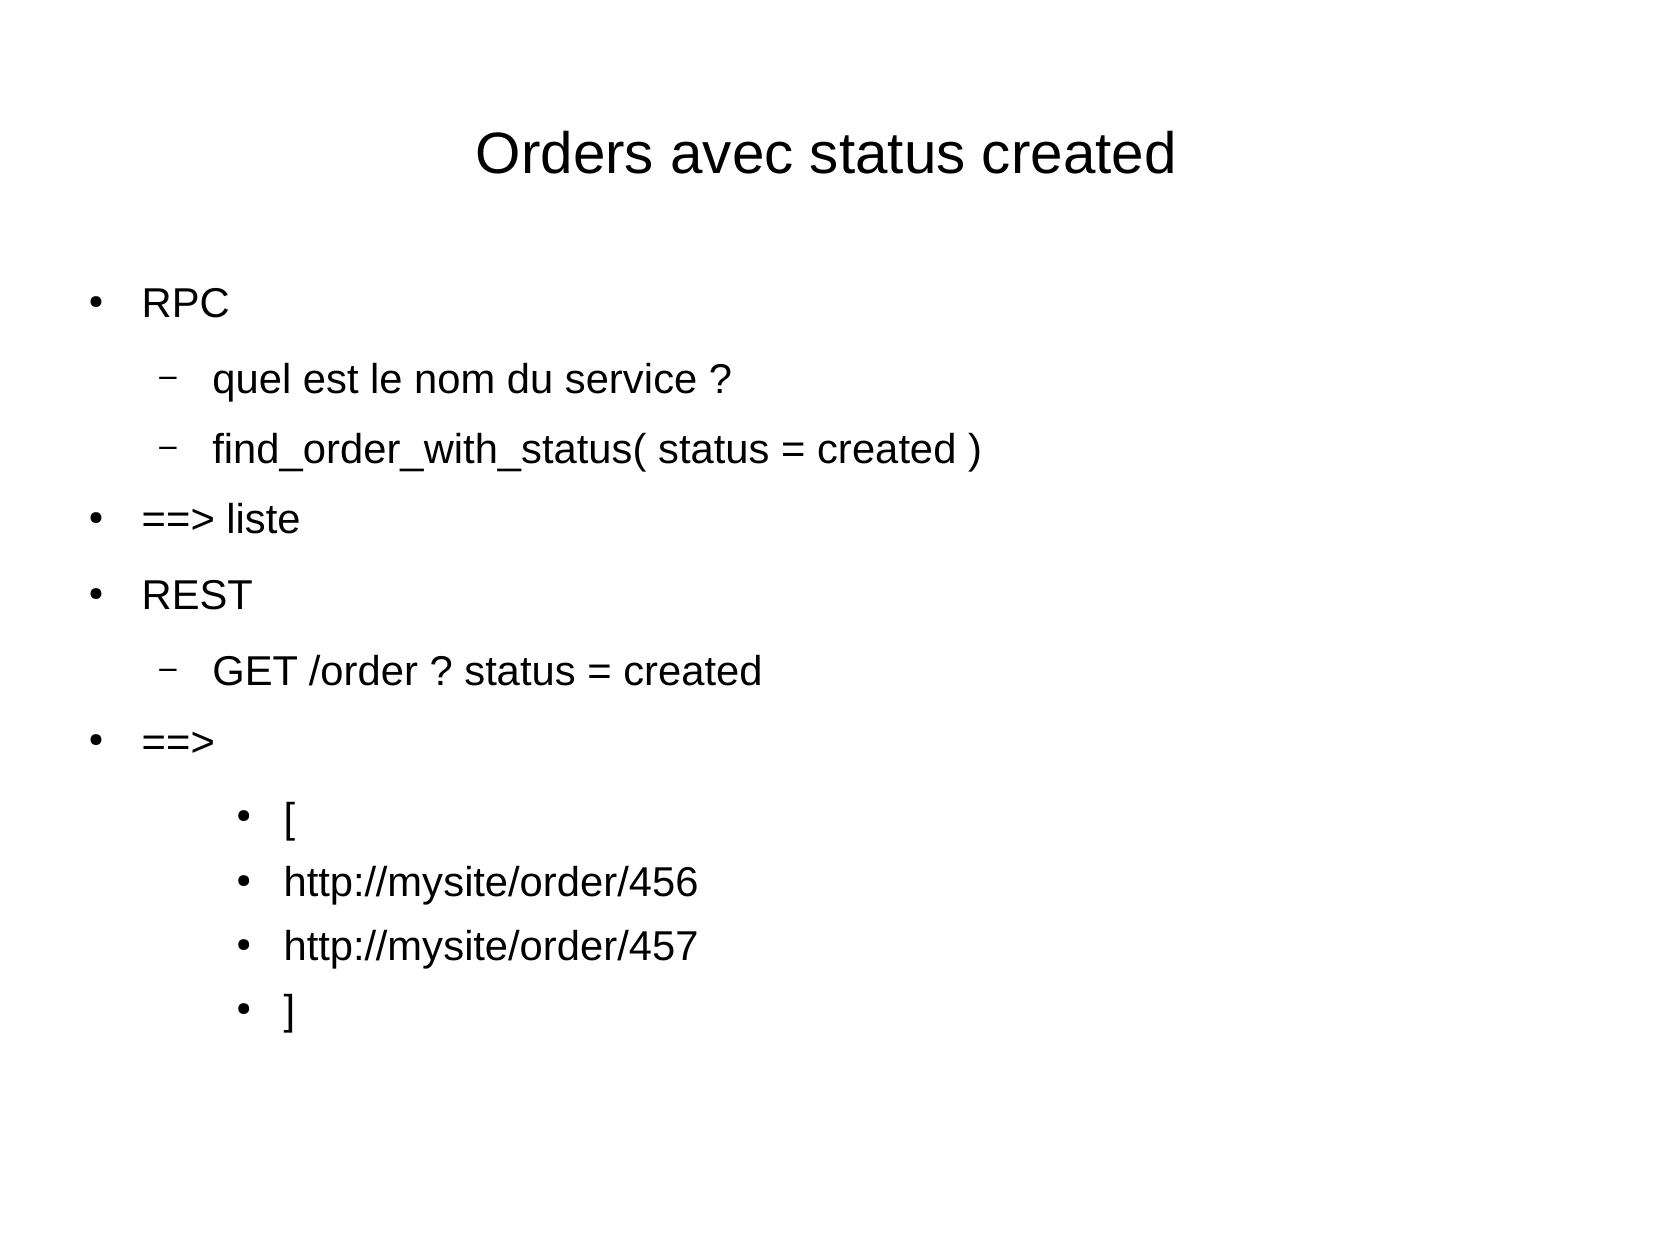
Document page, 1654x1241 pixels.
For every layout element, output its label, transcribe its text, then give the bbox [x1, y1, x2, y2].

title Orders avec status created [82, 49, 1571, 257]
list RPC quel est le nom du service ? find_order_with_status( status = created ) ==> liste REST GET /order ? status = created ==> [ http://mysite/order/456 http://mysite/order/457 ] [70, 279, 1559, 1099]
